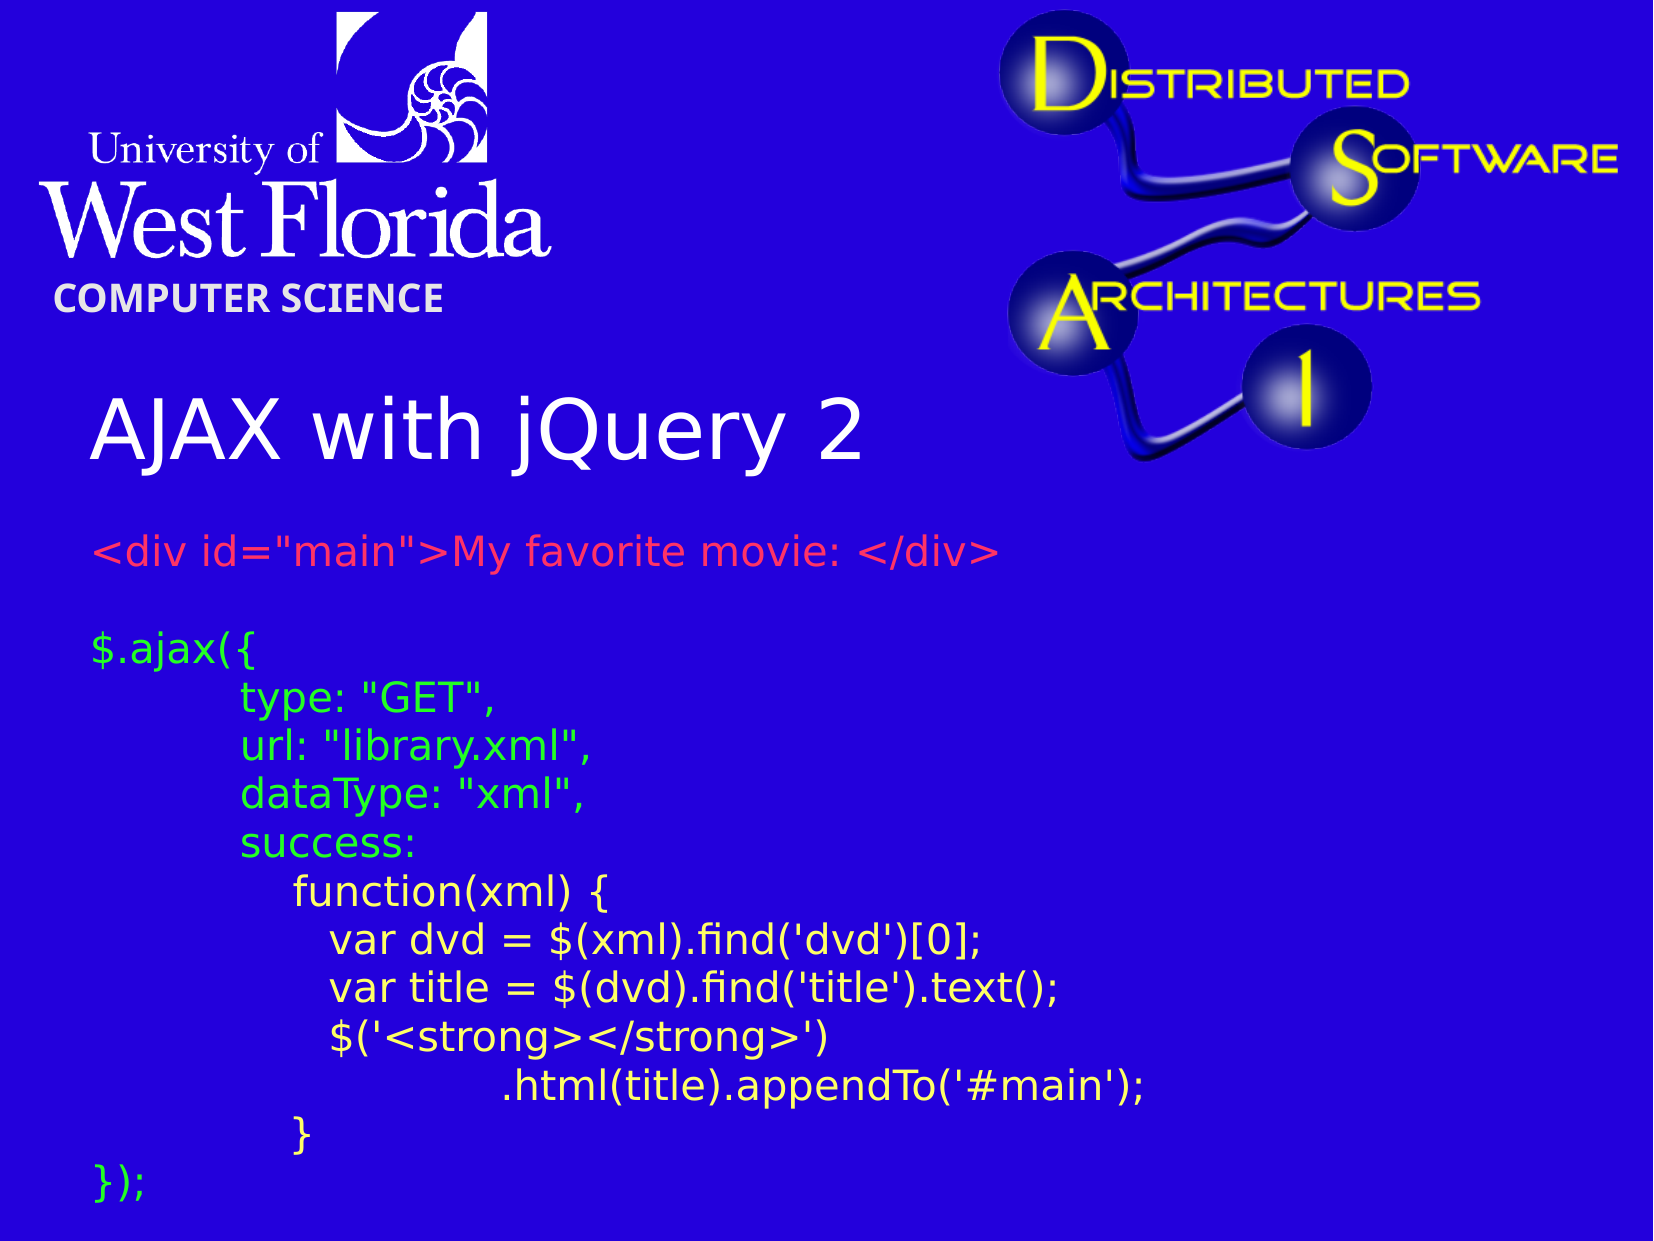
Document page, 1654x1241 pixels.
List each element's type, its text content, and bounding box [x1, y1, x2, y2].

text_box AJAX with jQuery 2 <div id="main">My favorite movie: </div> $.ajax({ type: "GET", url: "library.xml", dataType: "xml", success: function(xml) { var dvd = $(xml).find('dvd')[0]; var title = $(dvd).find('title').text(); $('<strong></strong>') .html(title).appendTo('#main'); } }); [75, 375, 1613, 1241]
picture [910, 0, 1653, 506]
text_box COMPUTER SCIENCE [37, 262, 563, 325]
picture [37, 0, 559, 262]
